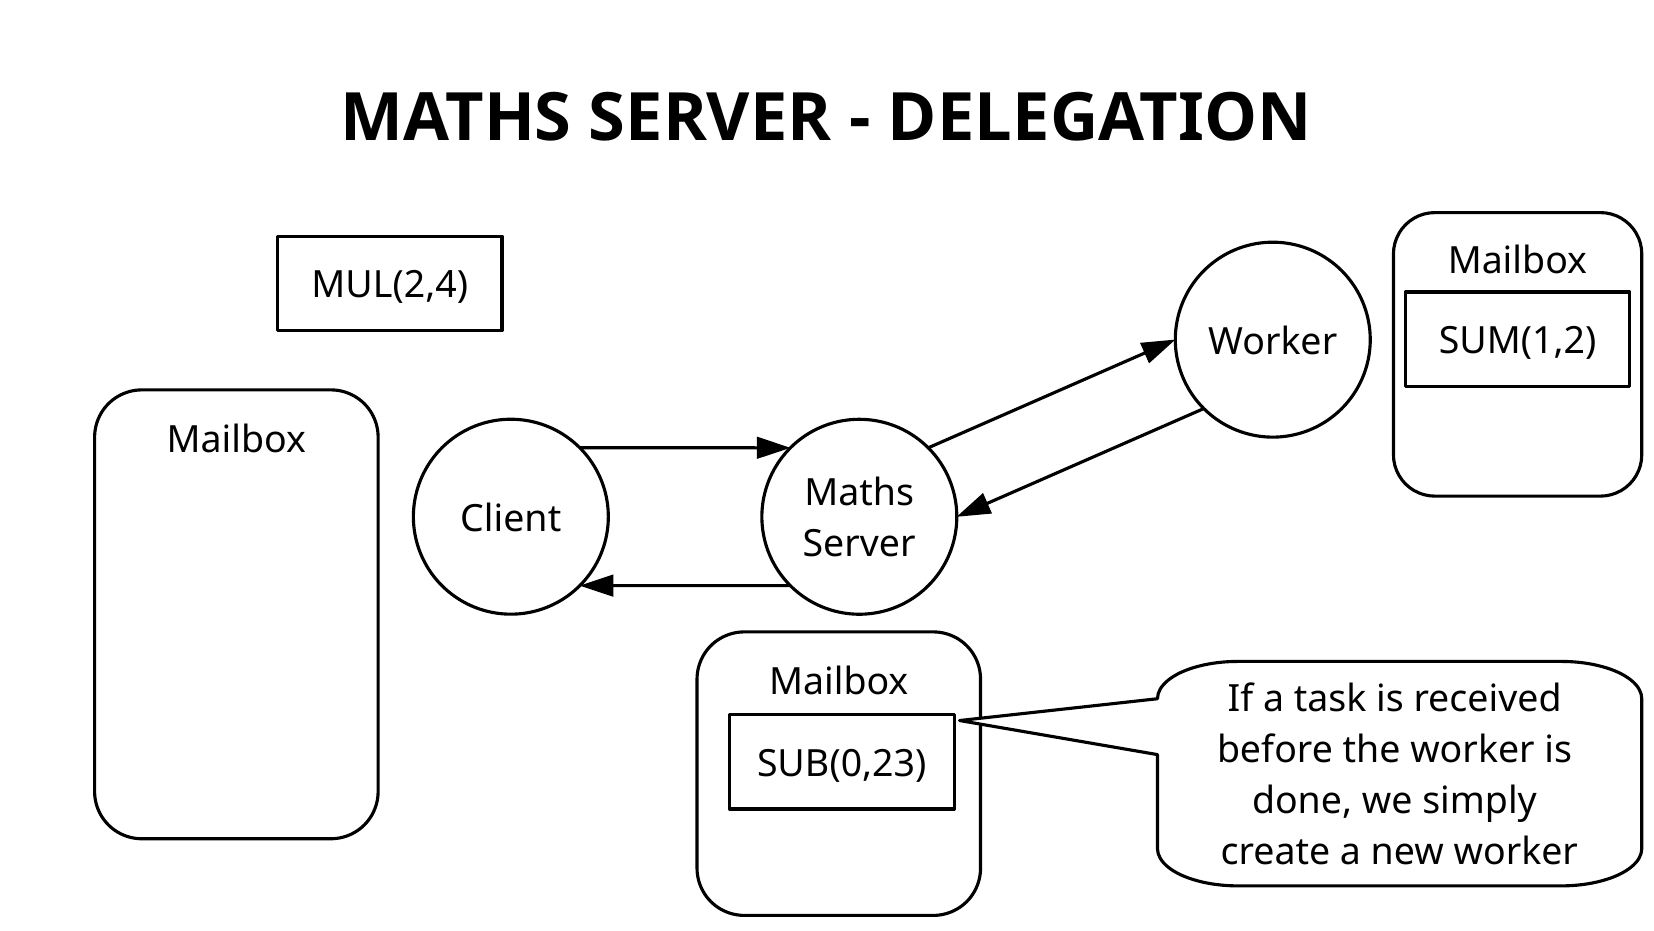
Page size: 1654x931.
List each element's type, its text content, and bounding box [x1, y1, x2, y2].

text_box Client [413, 419, 609, 615]
text_box If a task is received before the worker is done, we simply create a new worker [959, 661, 1642, 886]
title MATHS SERVER - DELEGATION [82, 36, 1571, 193]
text_box SUM(1,2) [1405, 291, 1630, 387]
text_box Mailbox [94, 389, 379, 839]
text_box Mailbox [697, 631, 981, 916]
text_box MUL(2,4) [277, 236, 502, 331]
text_box Worker [1175, 242, 1371, 438]
text_box Mailbox [1393, 212, 1642, 497]
text_box Maths Server [761, 419, 957, 615]
text_box SUB(0,23) [729, 714, 955, 810]
